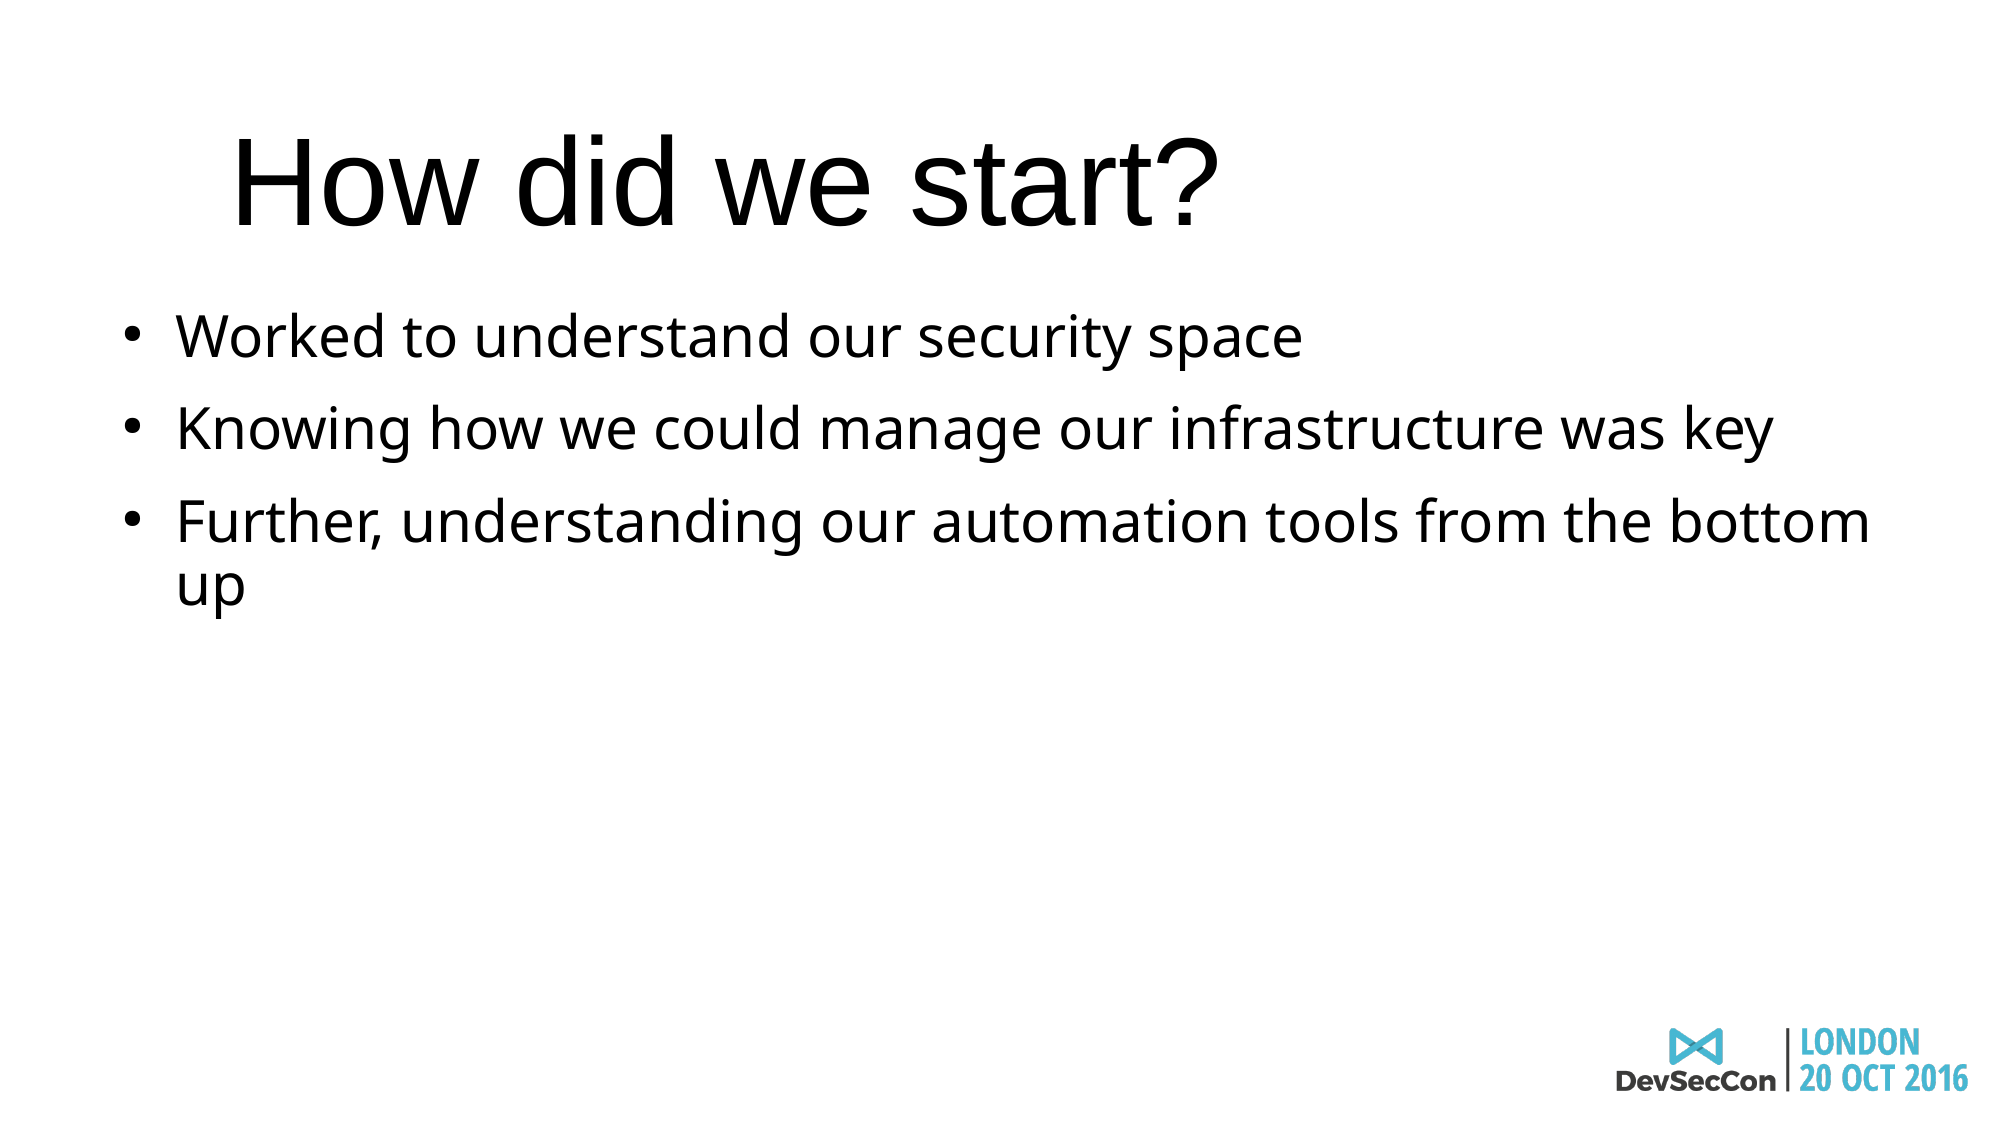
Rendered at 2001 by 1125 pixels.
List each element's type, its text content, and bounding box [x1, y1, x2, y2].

text_box How did we start? [180, 104, 1238, 260]
list Worked to understand our security space Knowing how we could manage our infrastructure was key Further, understanding our automation tools from the bottom up [89, 299, 1910, 1014]
title [89, 59, 1910, 278]
picture [1609, 1014, 1979, 1105]
